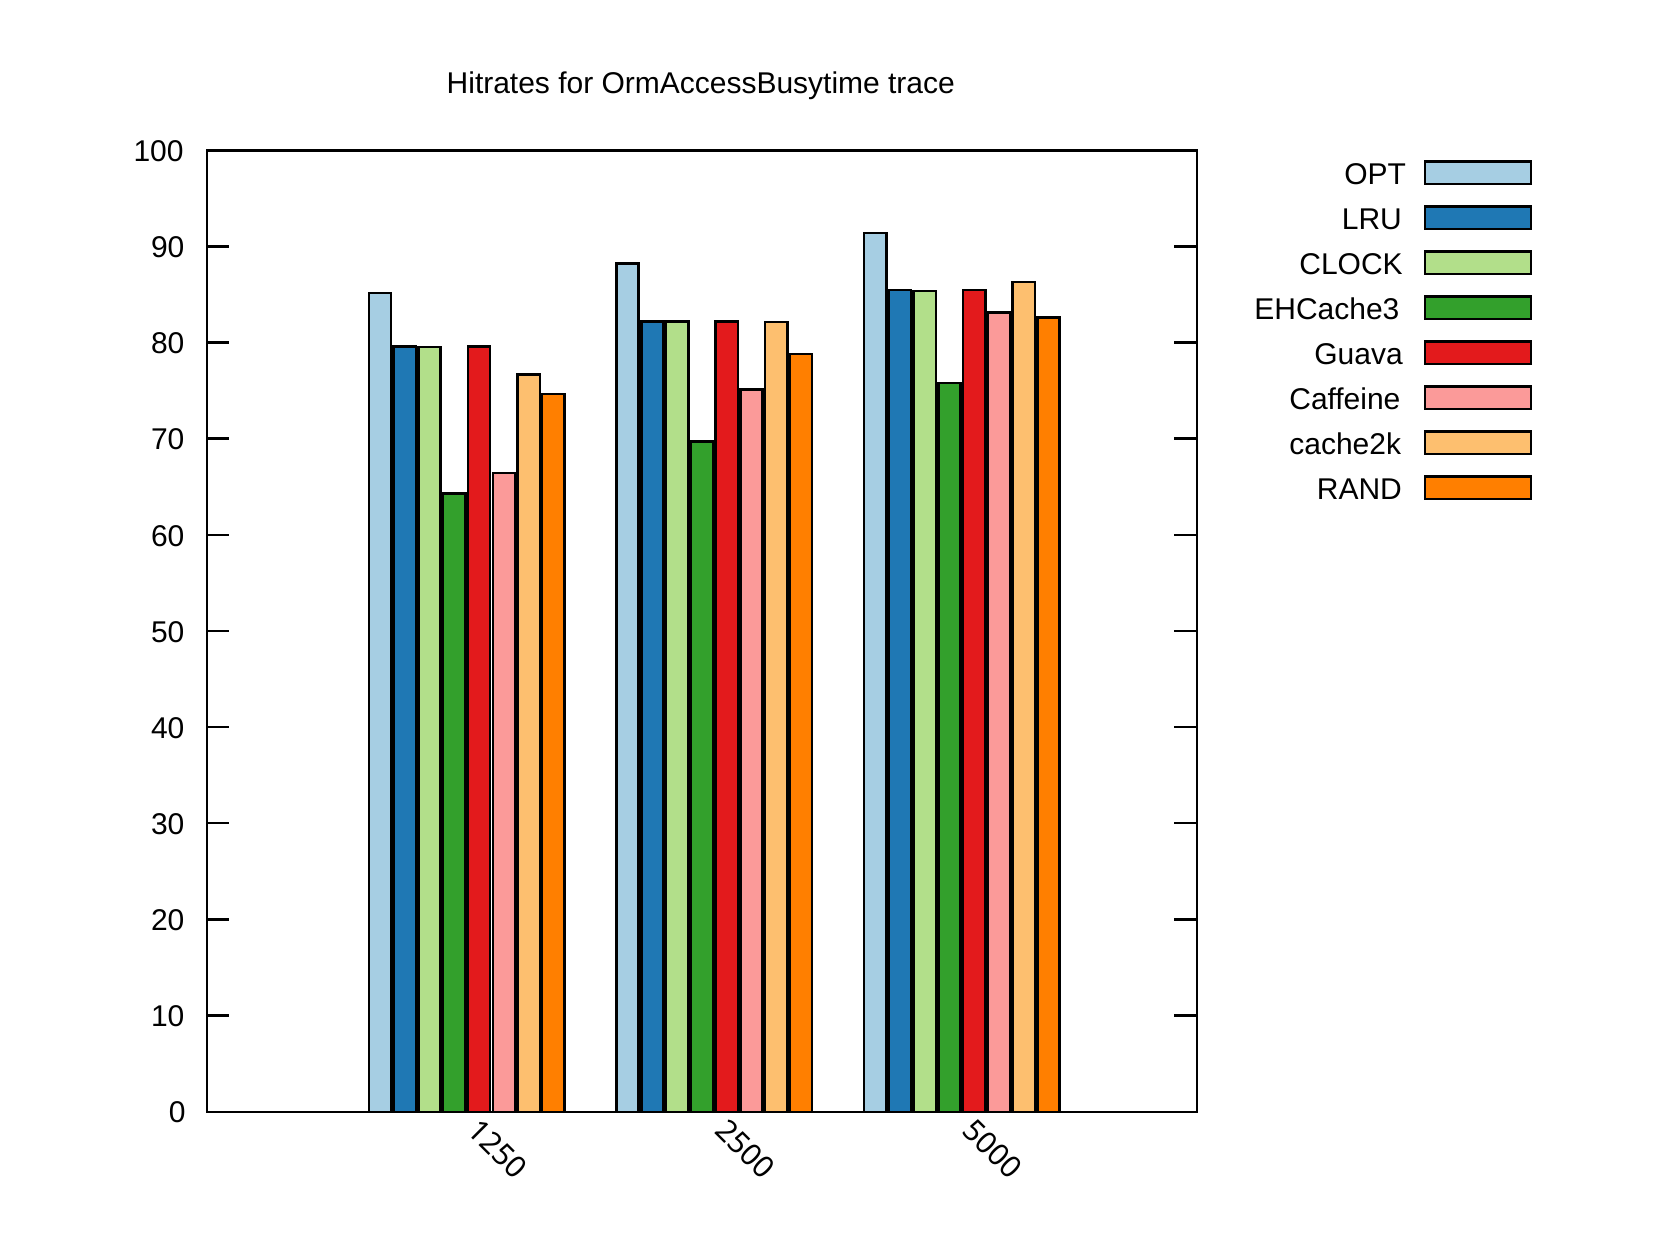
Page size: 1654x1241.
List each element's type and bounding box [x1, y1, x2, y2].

picture [70, 13, 1574, 1217]
